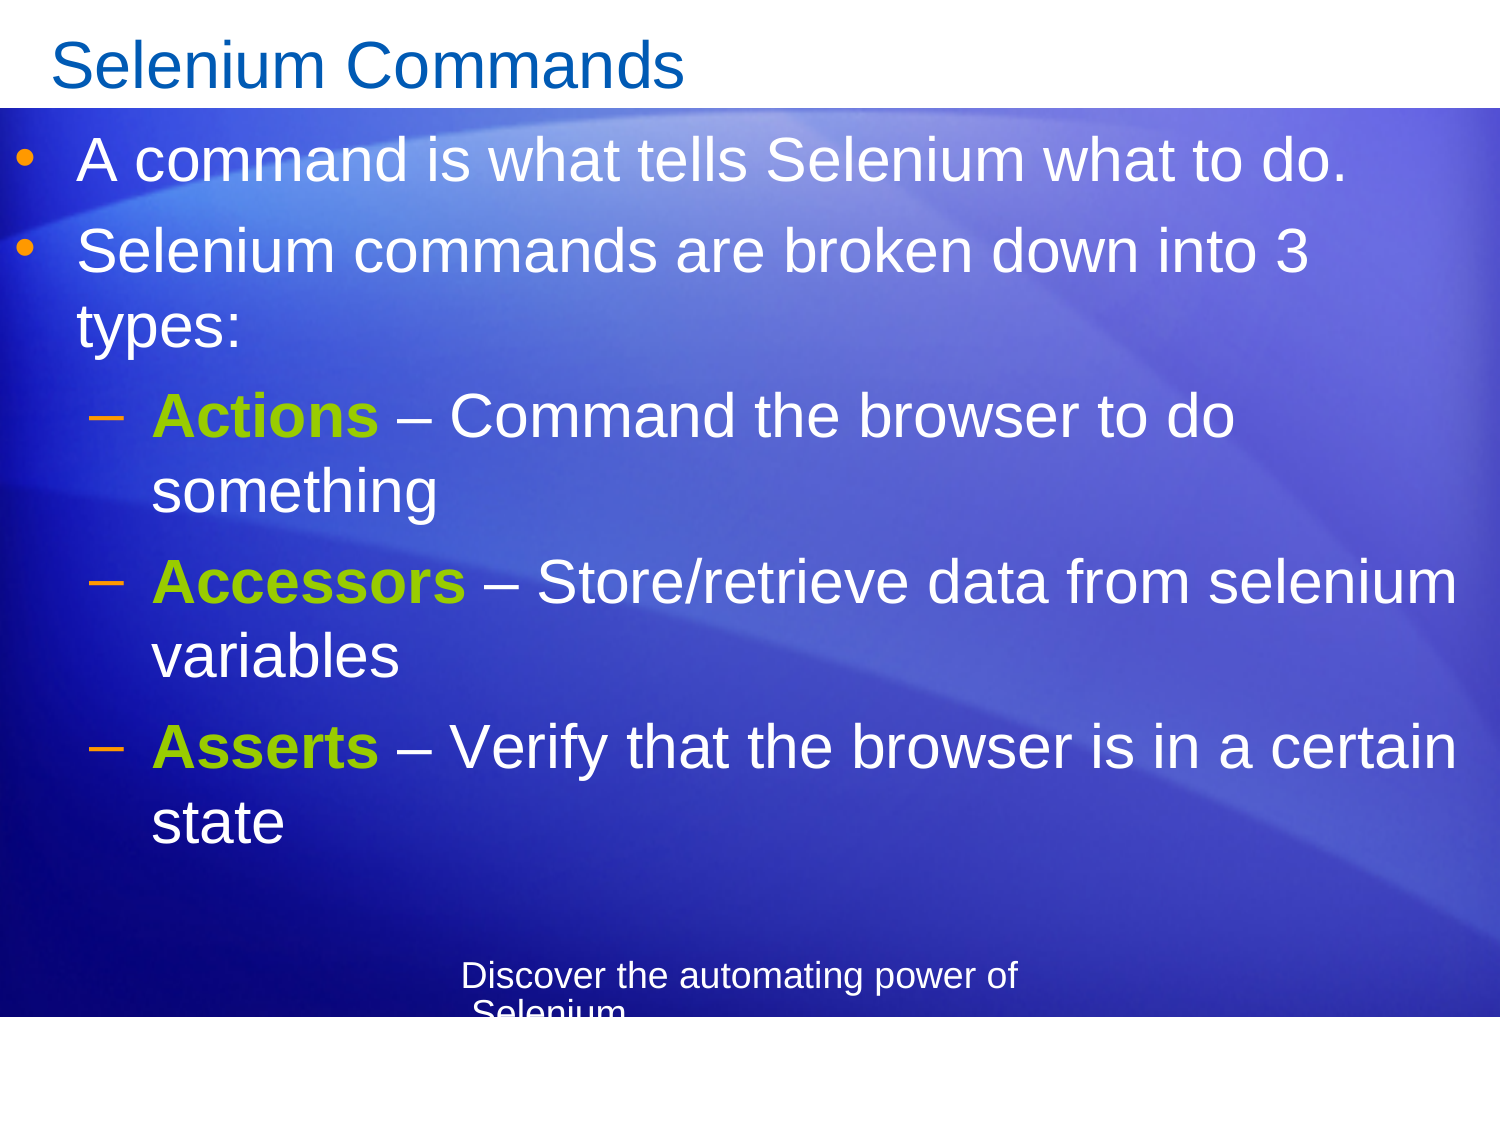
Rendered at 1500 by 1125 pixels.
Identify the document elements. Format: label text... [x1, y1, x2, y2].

picture [0, 864, 1500, 1017]
picture [601, 1008, 609, 1017]
title Selenium Commands [35, 11, 1386, 111]
picture [612, 1008, 620, 1017]
picture [530, 1008, 541, 1014]
picture [500, 1008, 511, 1014]
list A command is what tells Selenium what to do. Selenium commands are broken down into 3 types: Actions – Command the browser to do something Accessors – Store/retrieve data from selenium variables Asserts – Verify that the browser is in a certain state [0, 111, 1500, 864]
picture [551, 1008, 560, 1017]
